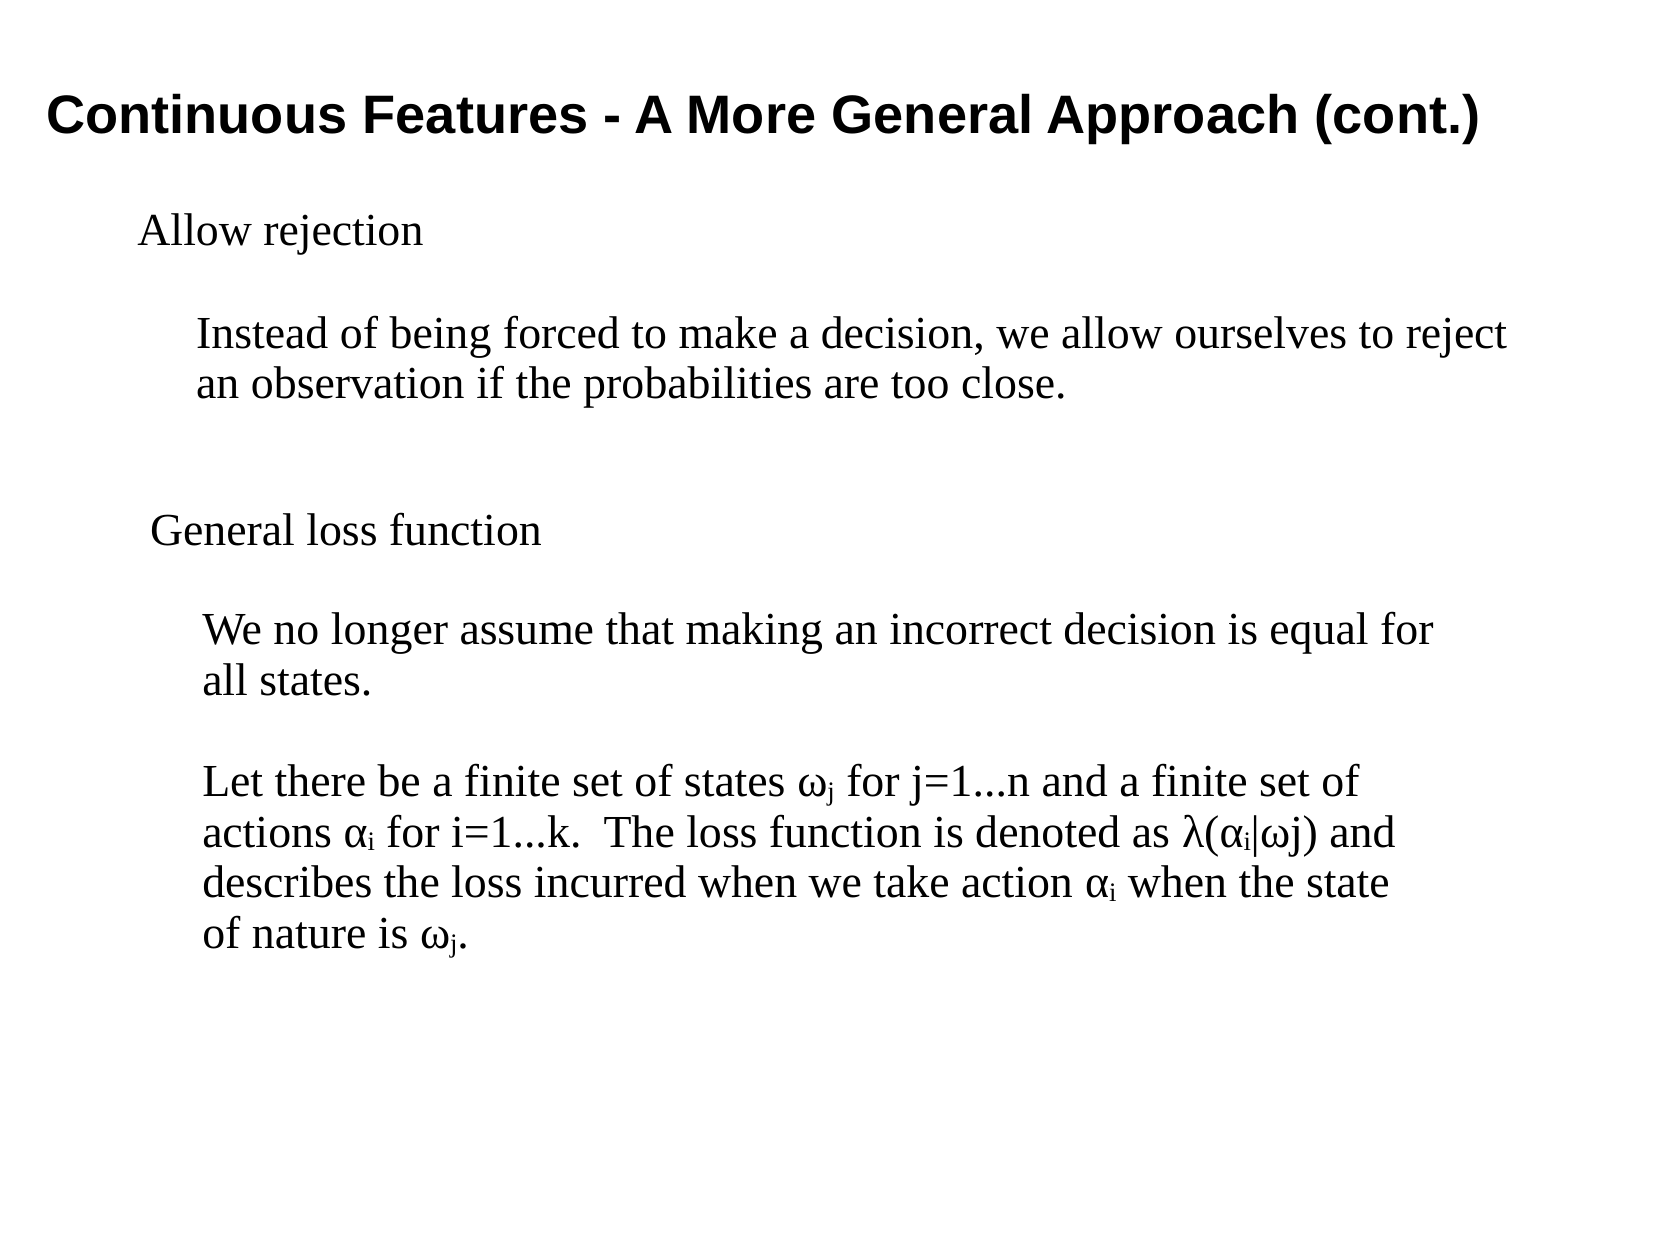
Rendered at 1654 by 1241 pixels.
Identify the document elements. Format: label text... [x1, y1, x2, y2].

text_box Continuous Features - A More General Approach (cont.) [31, 76, 1651, 153]
text_box Instead of being forced to make a decision, we allow ourselves to reject an observation if the probabilities are too close. [181, 300, 1524, 417]
text_box We no longer assume that making an incorrect decision is equal for all states. Let there be a finite set of states ωj for j=1...n and a finite set of actions αi for i=1...k. The loss function is denoted as λ(αi|ωj) and describes the loss incurred when we take action αi when the state of nature is ωj. [187, 596, 1450, 1028]
text_box General loss function [112, 496, 1051, 563]
text_box Allow rejection [99, 196, 863, 263]
